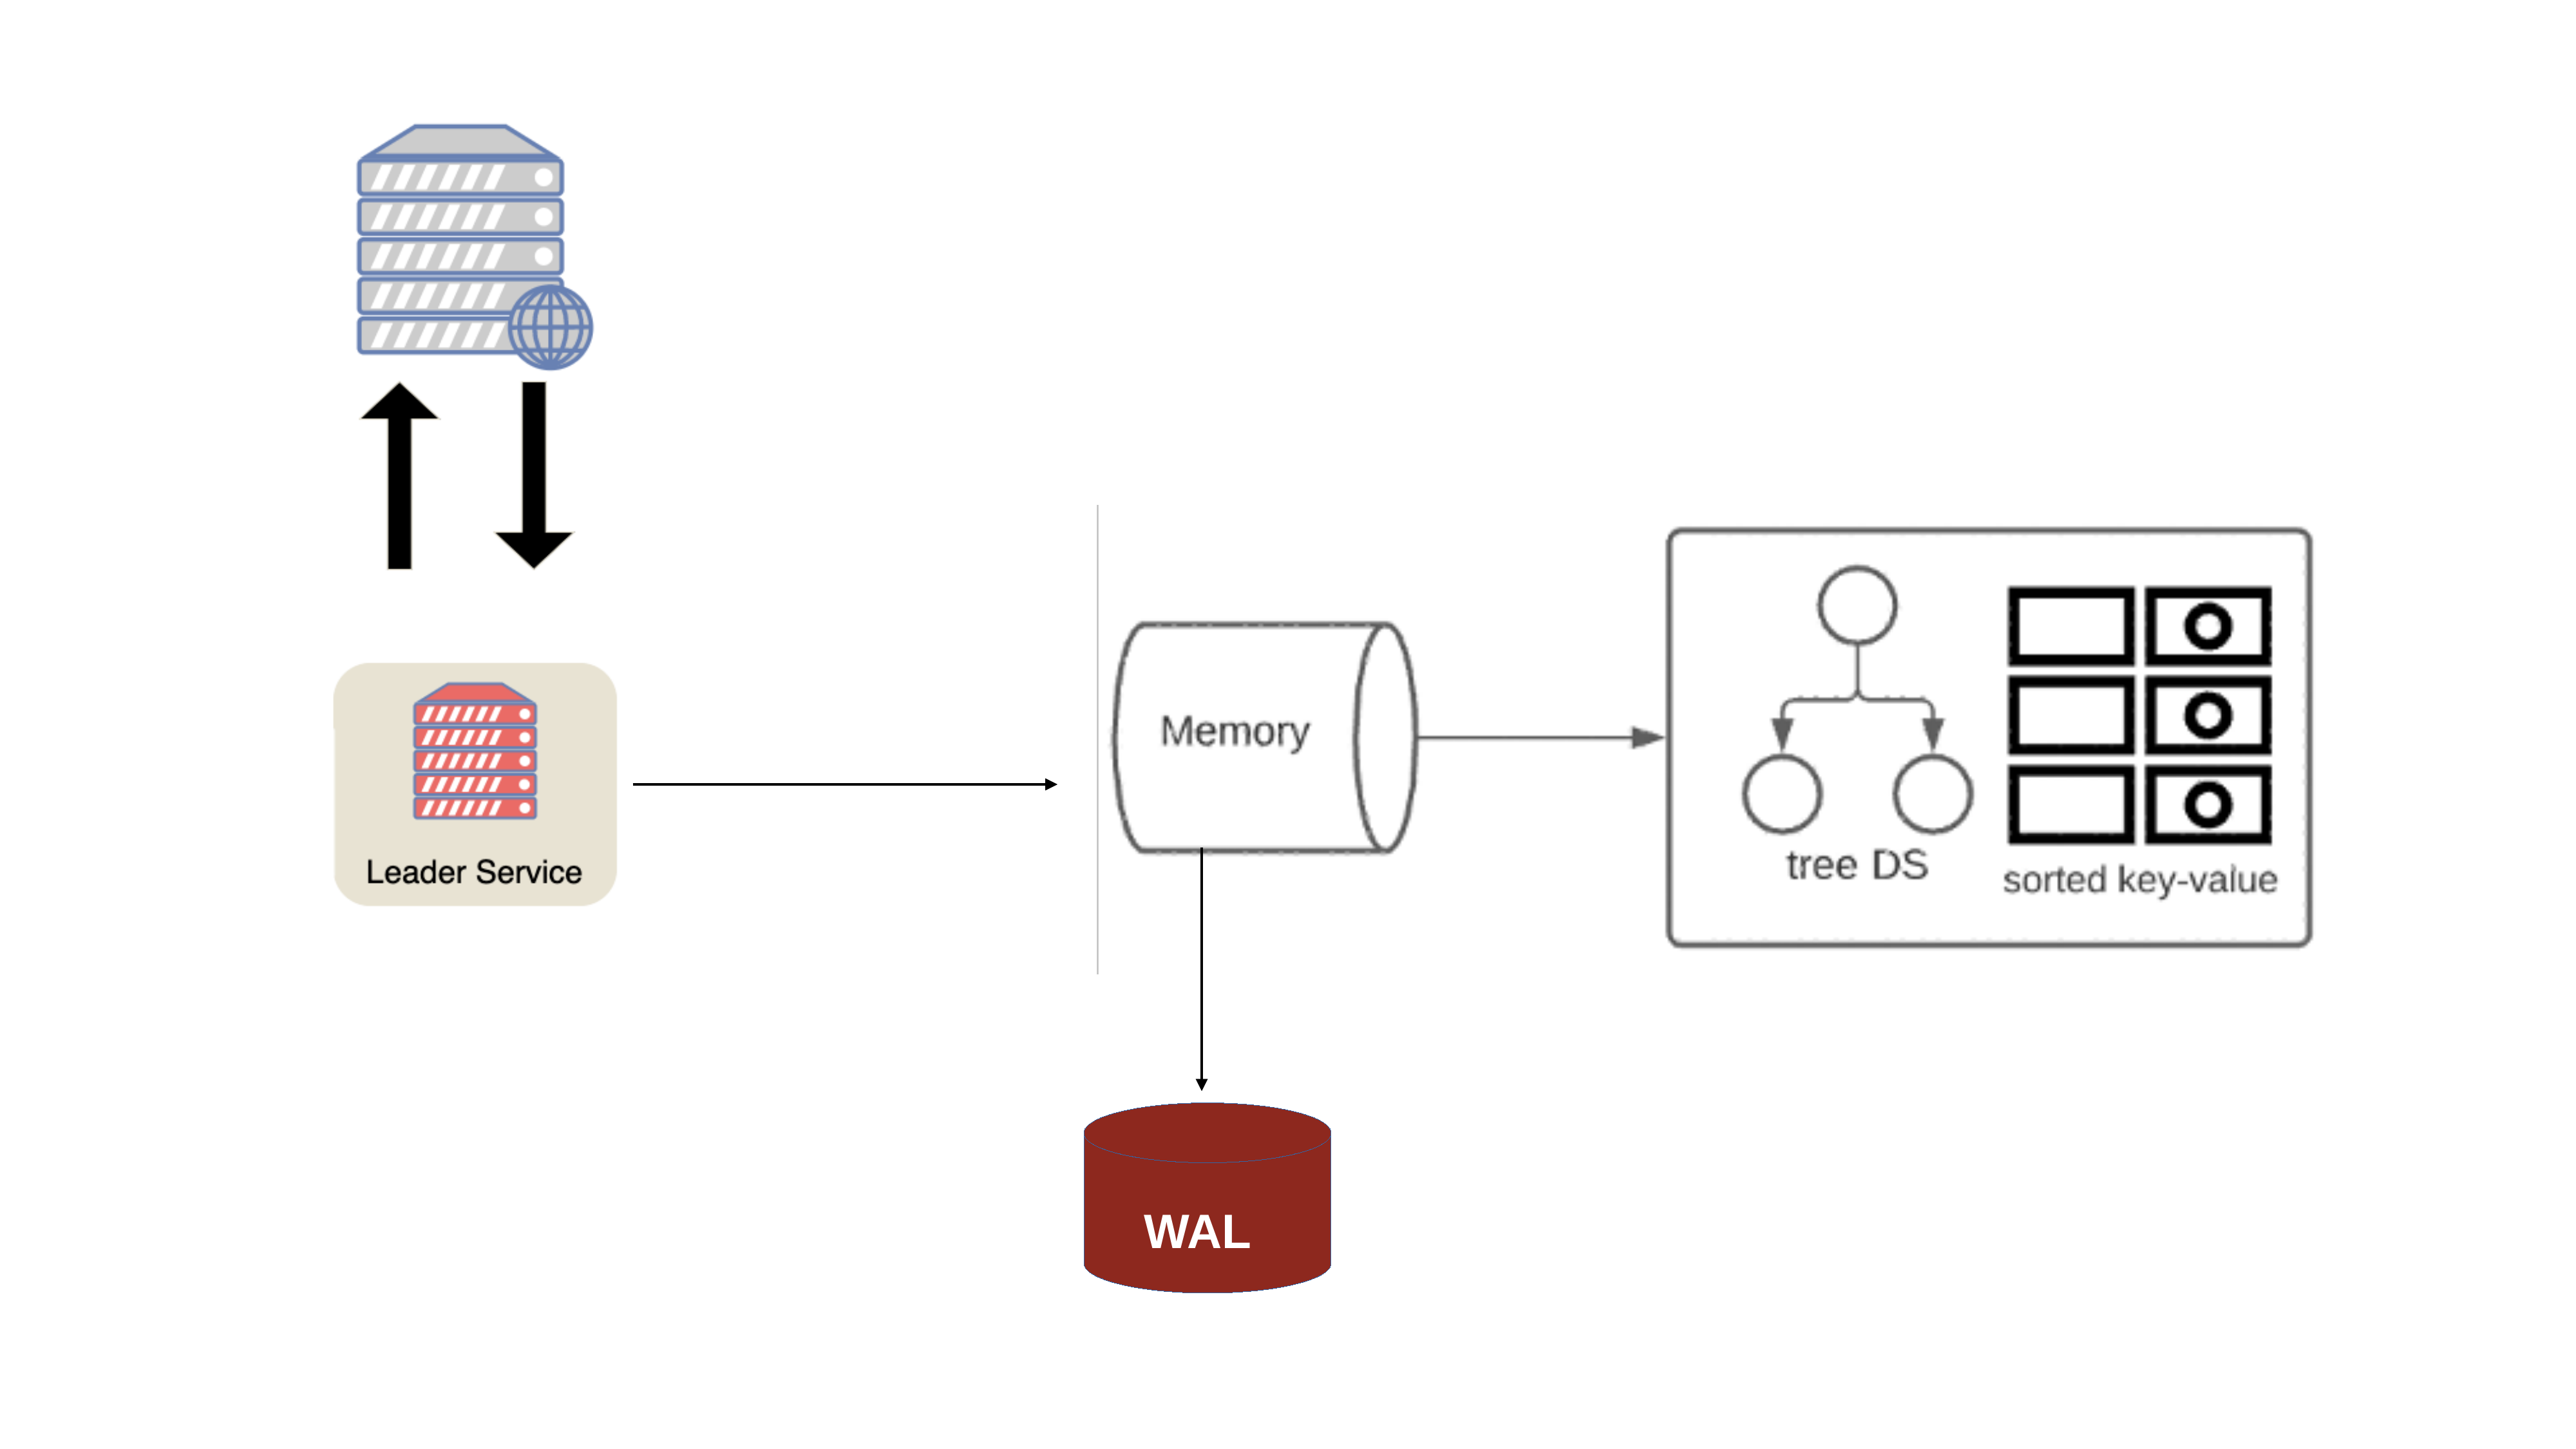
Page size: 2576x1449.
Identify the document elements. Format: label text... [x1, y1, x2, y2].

text_box [1084, 1103, 1331, 1279]
text_box WAL [1084, 1179, 1312, 1285]
picture [1096, 505, 2339, 974]
text_box [1124, 1285, 1291, 1293]
picture [237, 113, 656, 916]
